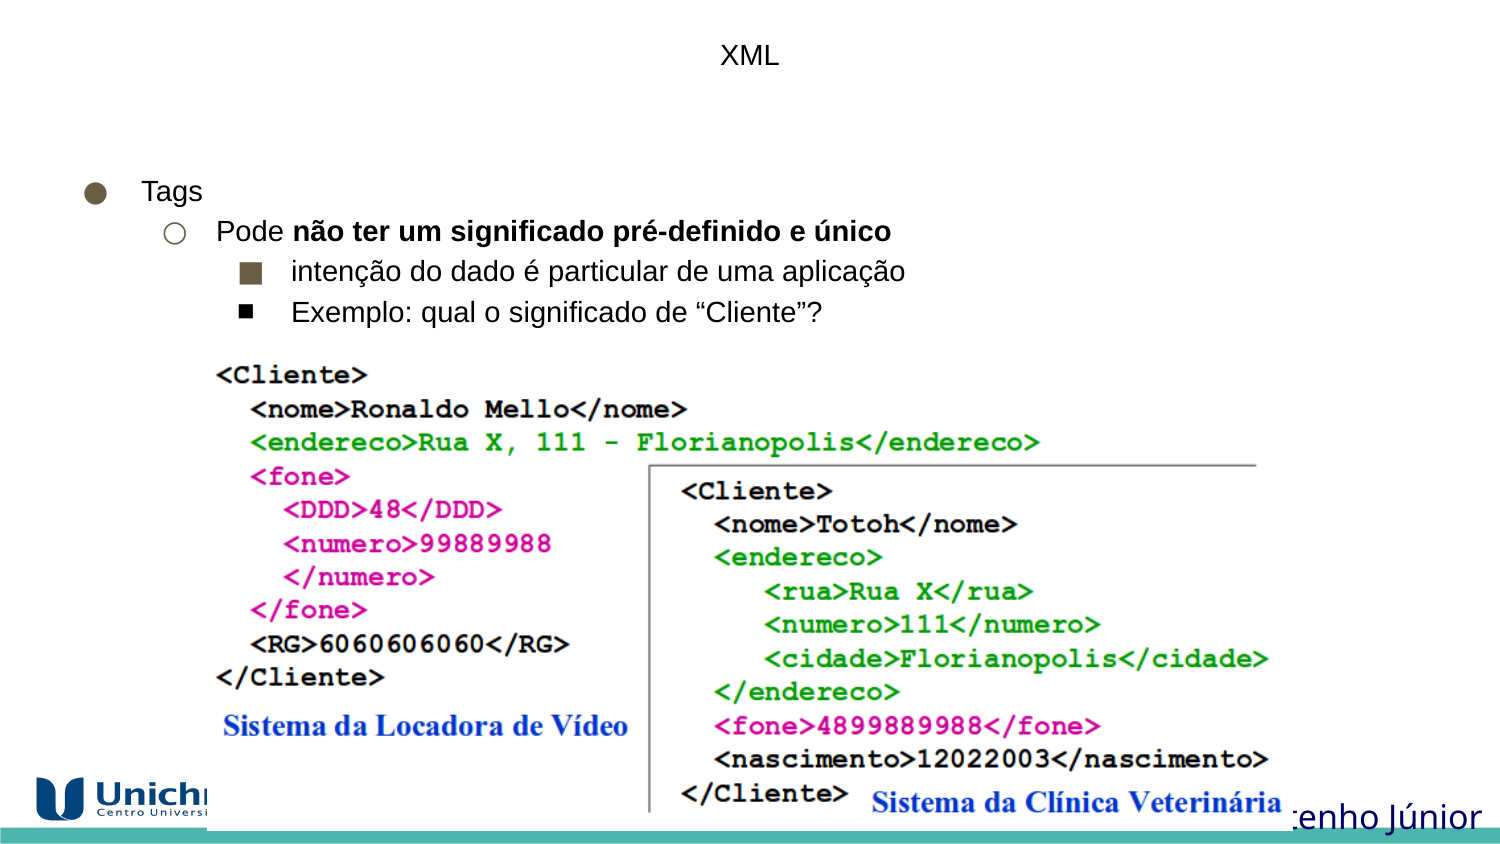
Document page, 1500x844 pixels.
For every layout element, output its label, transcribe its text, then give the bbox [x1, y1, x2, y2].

list Tags Pode não ter um significado pré-definido e único intenção do dado é particular de uma aplicação Exemplo: qual o significado de “Cliente”? [51, 152, 1449, 750]
title XML [51, 20, 1449, 137]
picture [32, 361, 1293, 832]
